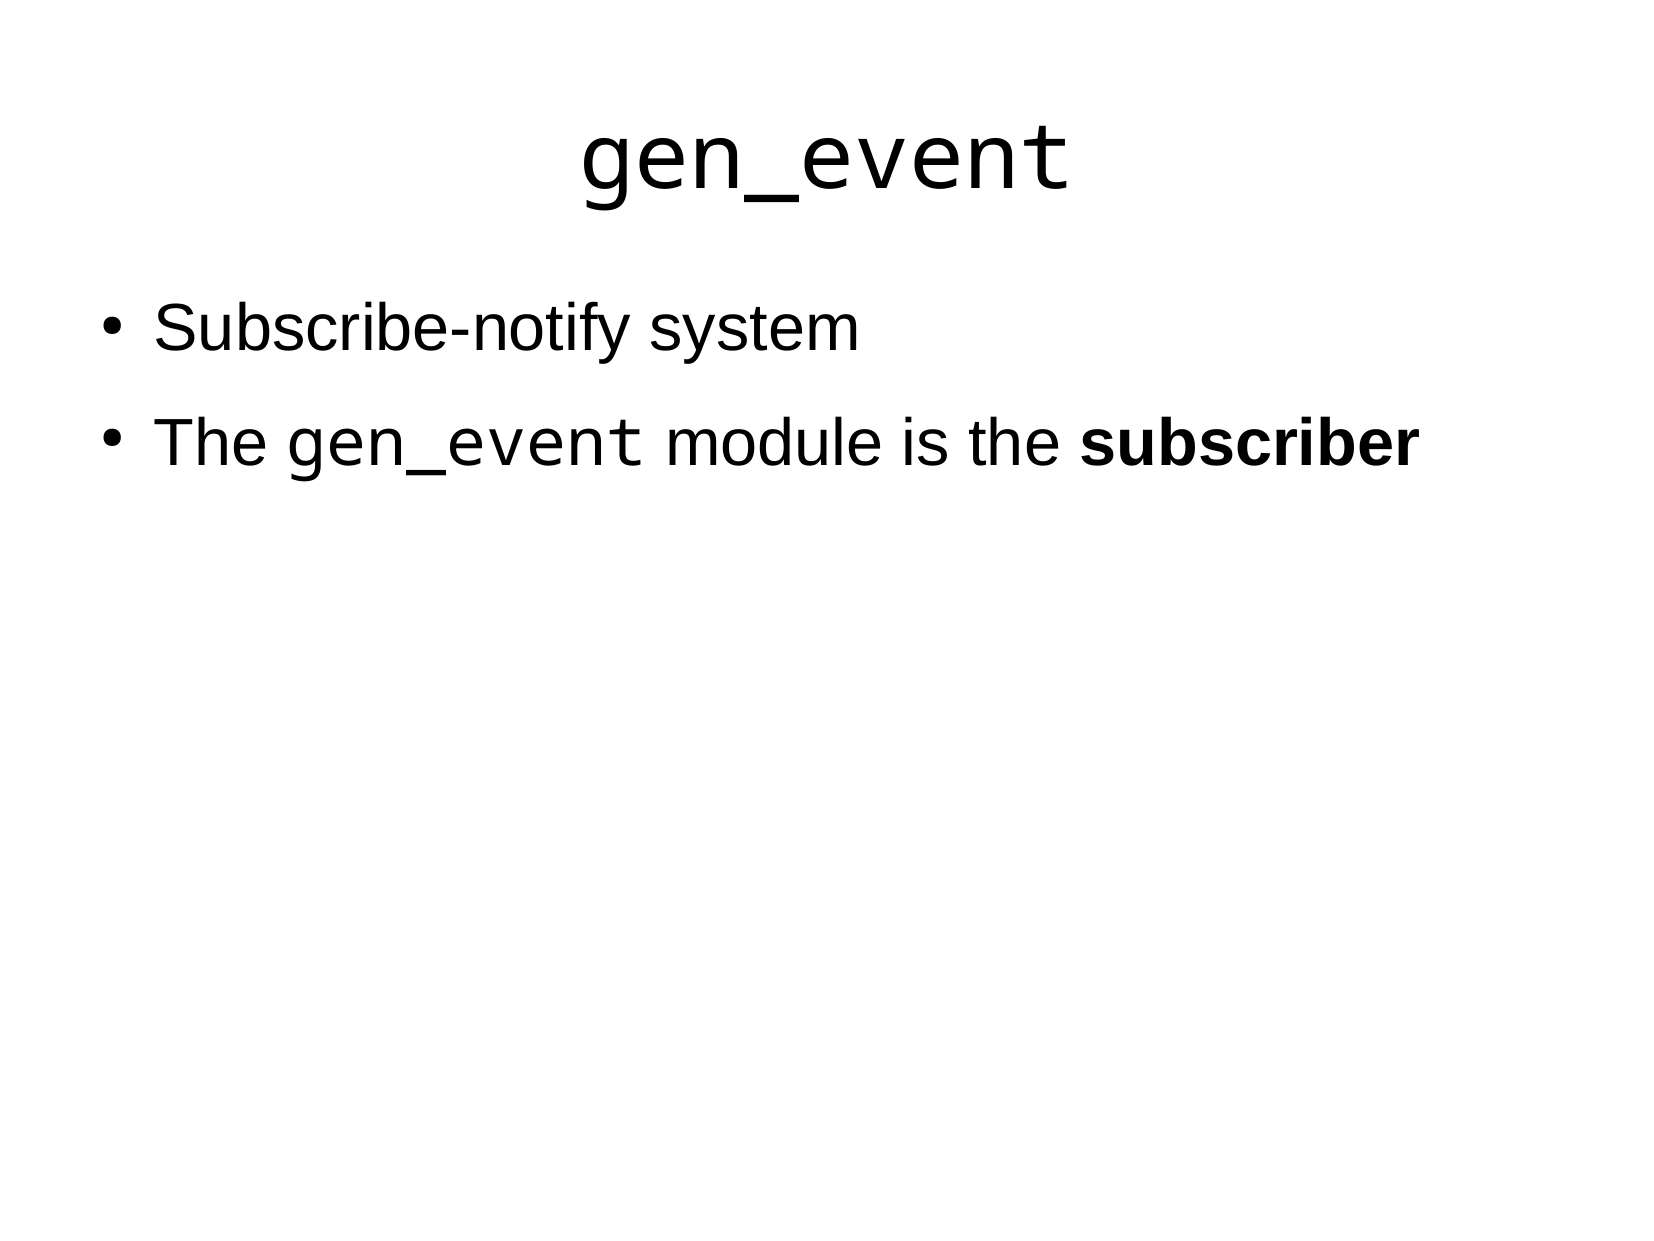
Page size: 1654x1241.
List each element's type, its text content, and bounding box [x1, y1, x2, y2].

list Subscribe-notify system The gen_event module is the subscriber [82, 290, 1571, 1010]
title gen_event [82, 49, 1571, 257]
